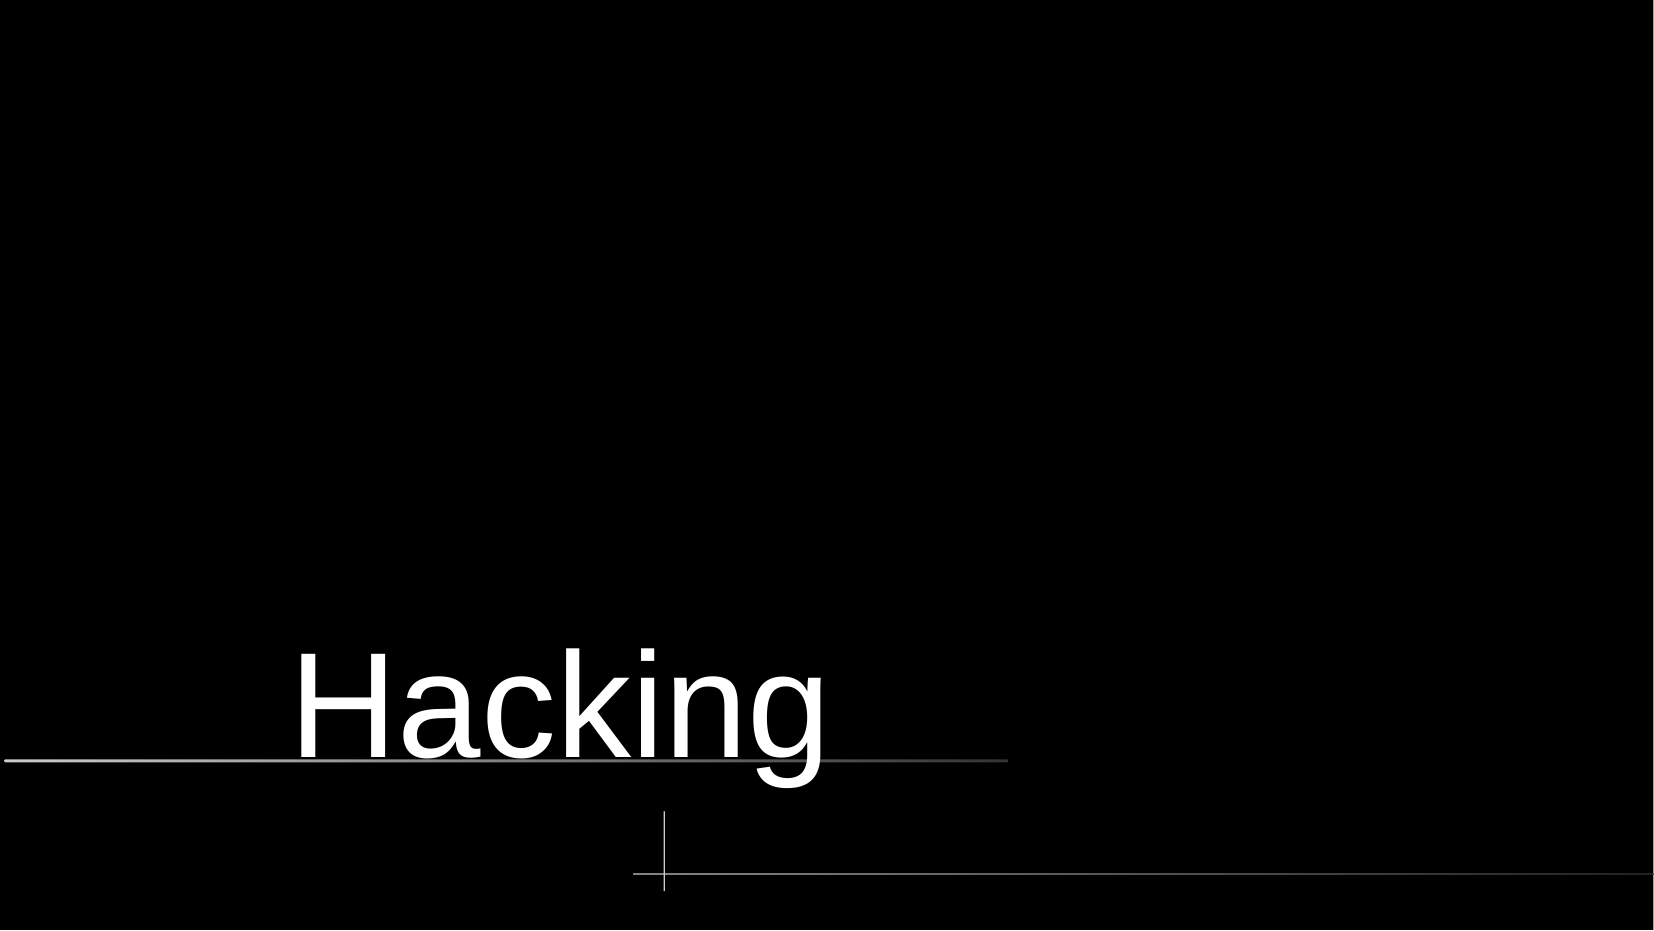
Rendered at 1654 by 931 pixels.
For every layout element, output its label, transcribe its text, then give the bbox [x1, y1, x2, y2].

text_box Hacking [274, 614, 893, 788]
